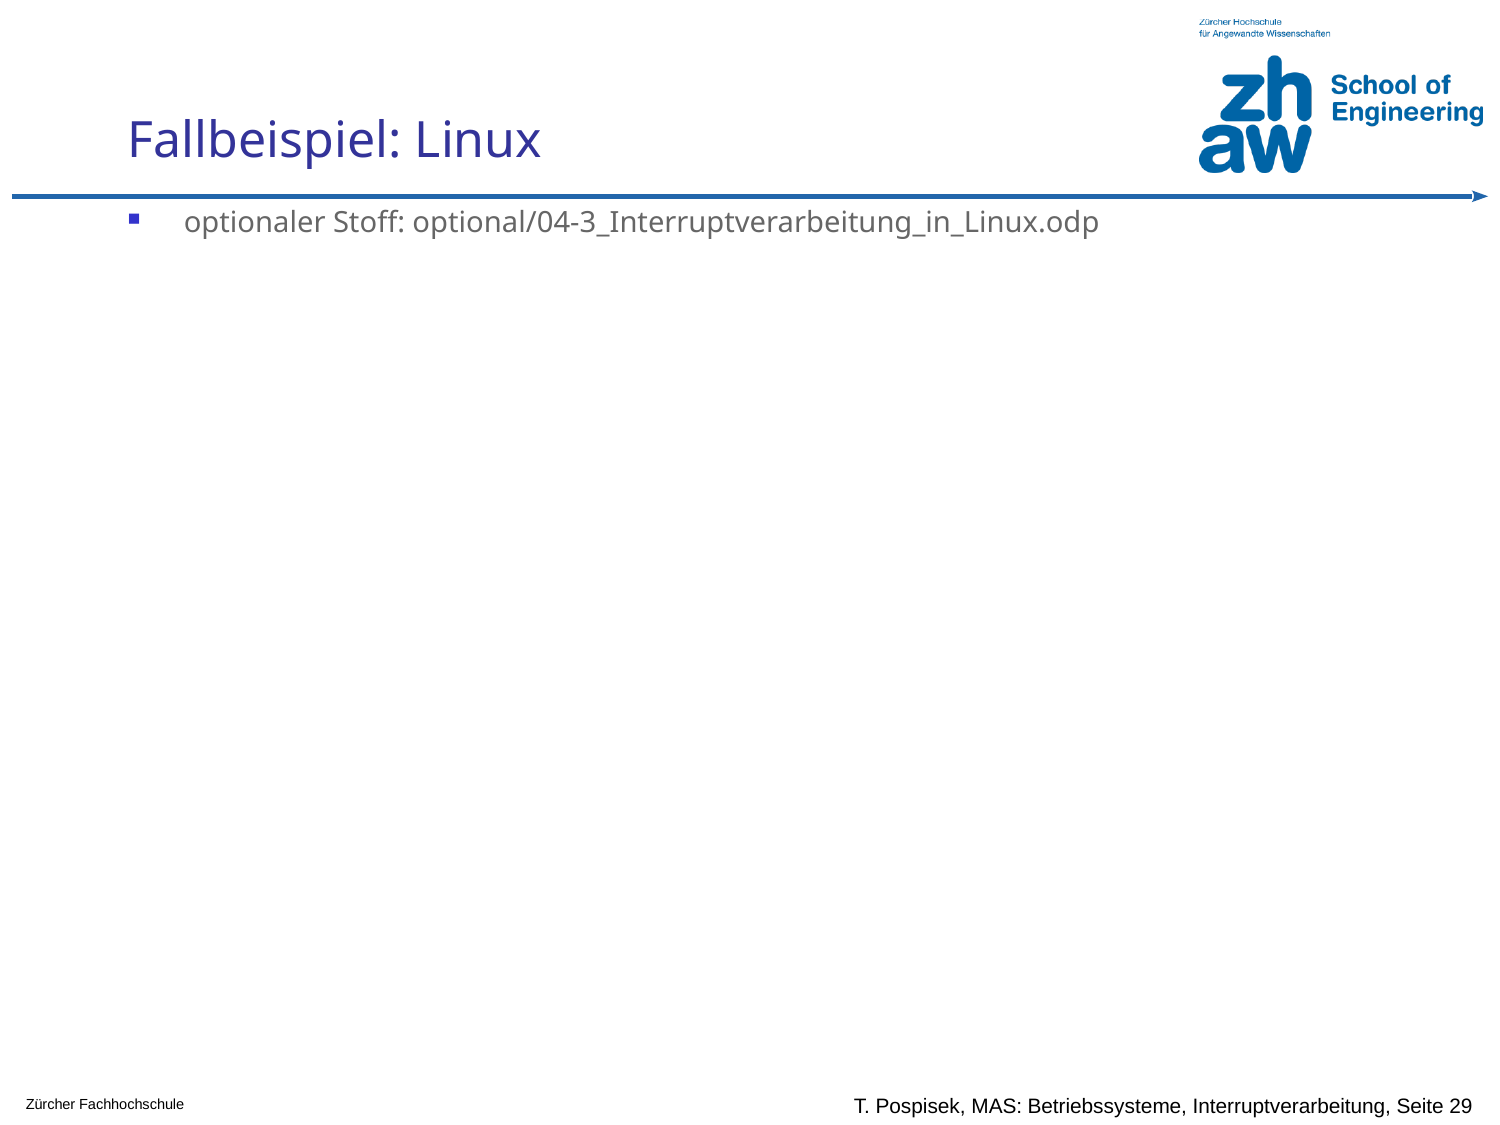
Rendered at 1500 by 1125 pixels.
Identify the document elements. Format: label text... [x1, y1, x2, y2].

list optionaler Stoff: optional/04-3_Interruptverarbeitung_in_Linux.odp [112, 200, 1375, 938]
picture [1199, 19, 1483, 173]
title Fallbeispiel: Linux [112, 50, 1391, 175]
